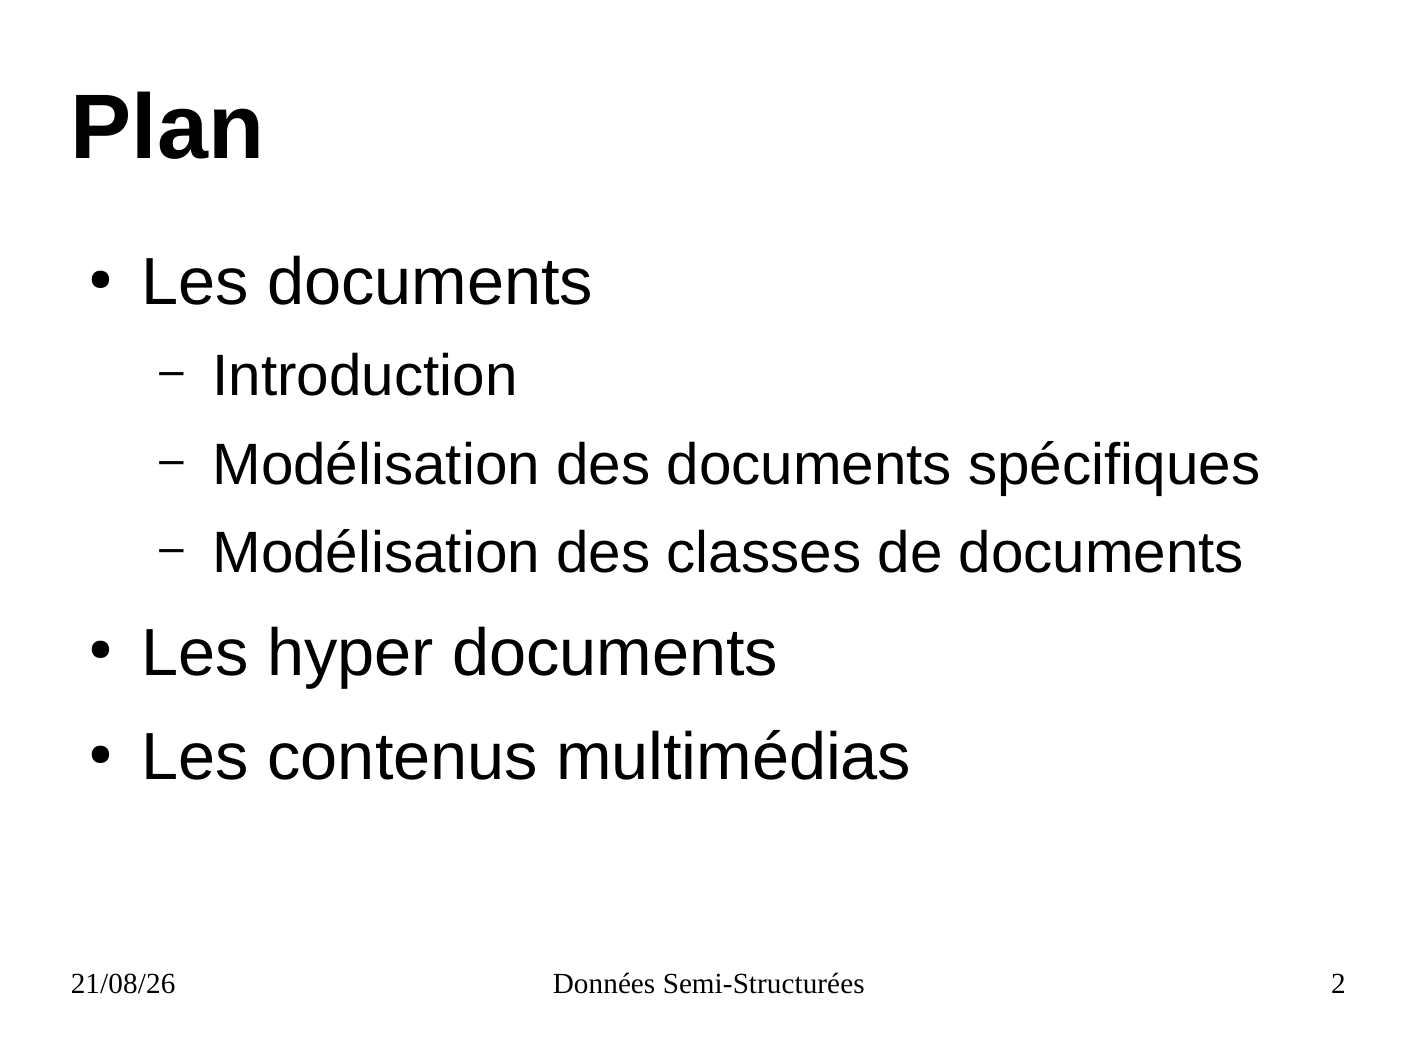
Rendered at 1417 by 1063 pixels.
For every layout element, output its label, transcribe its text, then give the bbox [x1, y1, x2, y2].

list Les documents Introduction Modélisation des documents spécifiques Modélisation des classes de documents Les hyper documents Les contenus multimédias [70, 244, 1346, 925]
title Plan [70, 42, 1346, 212]
